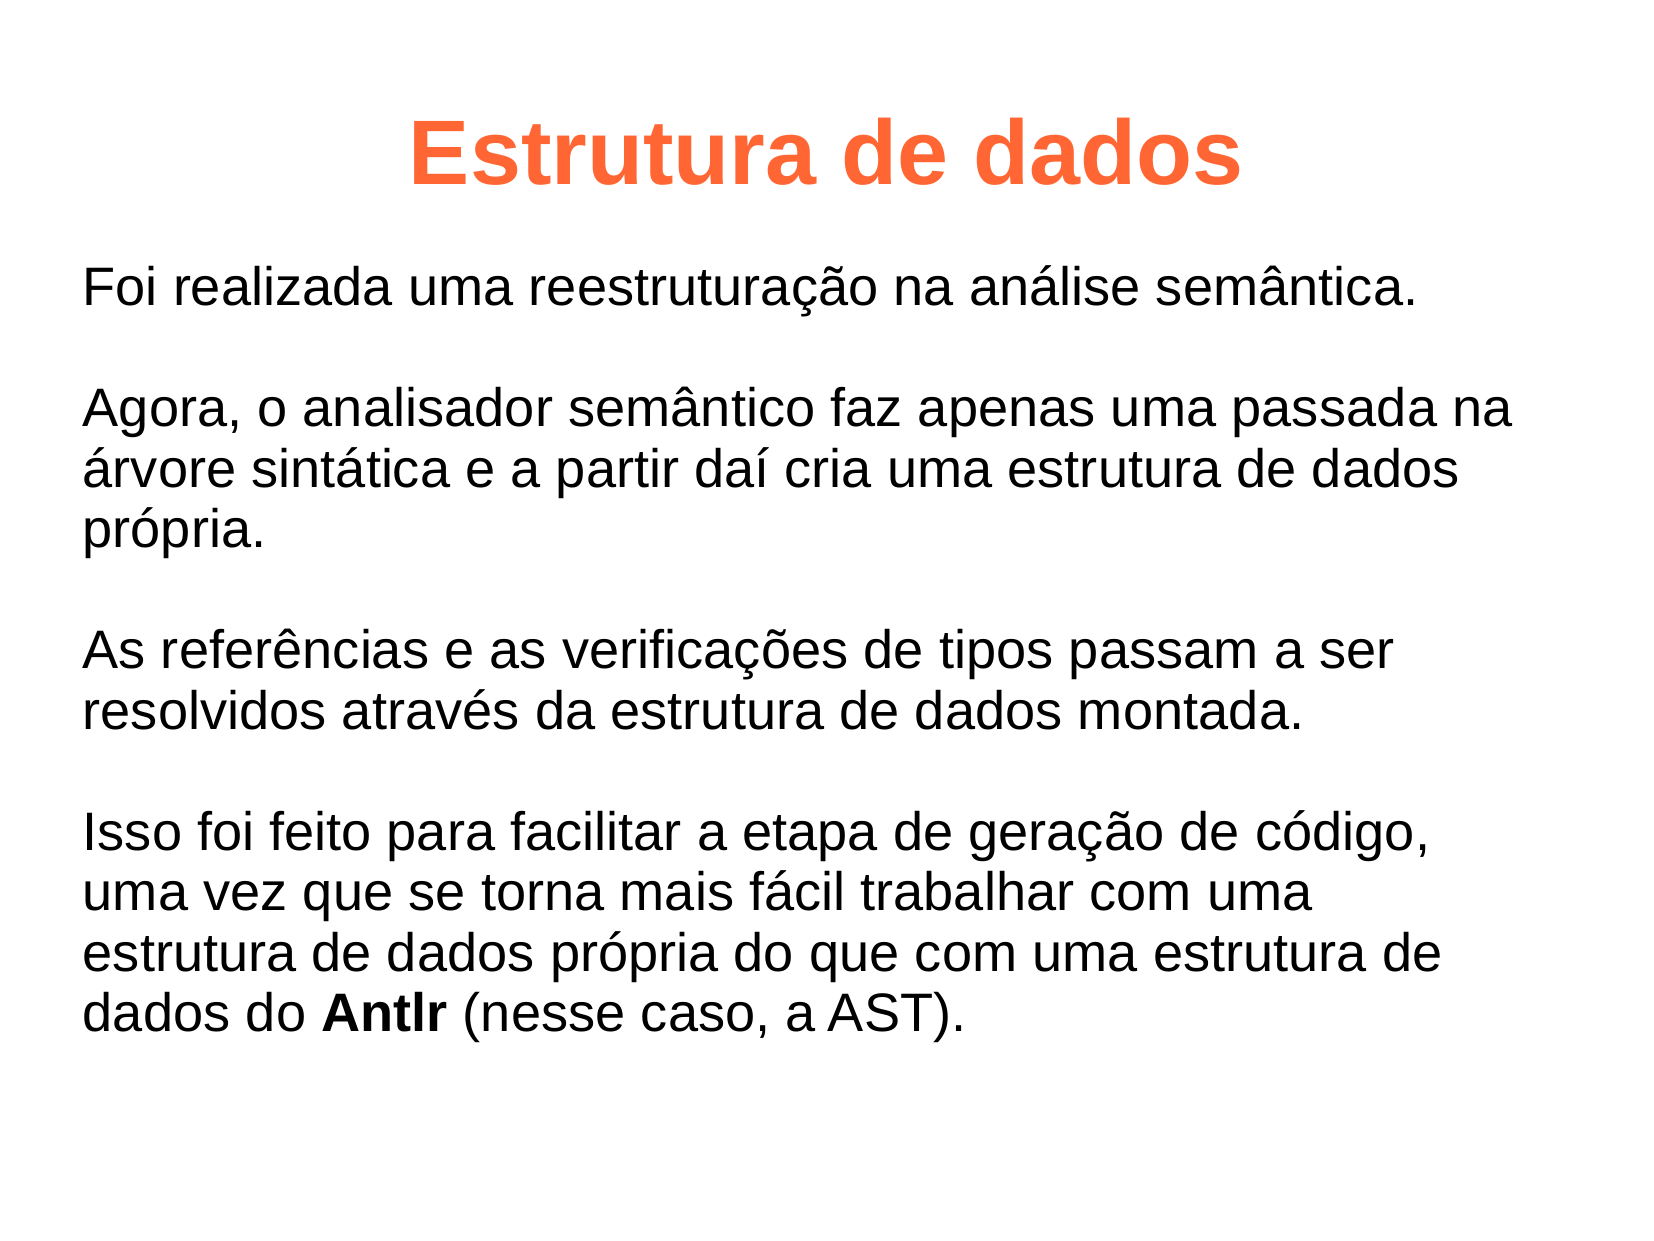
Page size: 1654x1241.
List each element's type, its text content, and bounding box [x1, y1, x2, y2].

subtitle Foi realizada uma reestruturação na análise semântica. Agora, o analisador semântico faz apenas uma passada na árvore sintática e a partir daí cria uma estrutura de dados própria. As referências e as verificações de tipos passam a ser resolvidos através da estrutura de dados montada. Isso foi feito para facilitar a etapa de geração de código, uma vez que se torna mais fácil trabalhar com uma estrutura de dados própria do que com uma estrutura de dados do Antlr (nesse caso, a AST). [82, 256, 1538, 1044]
title Estrutura de dados [82, 49, 1571, 257]
